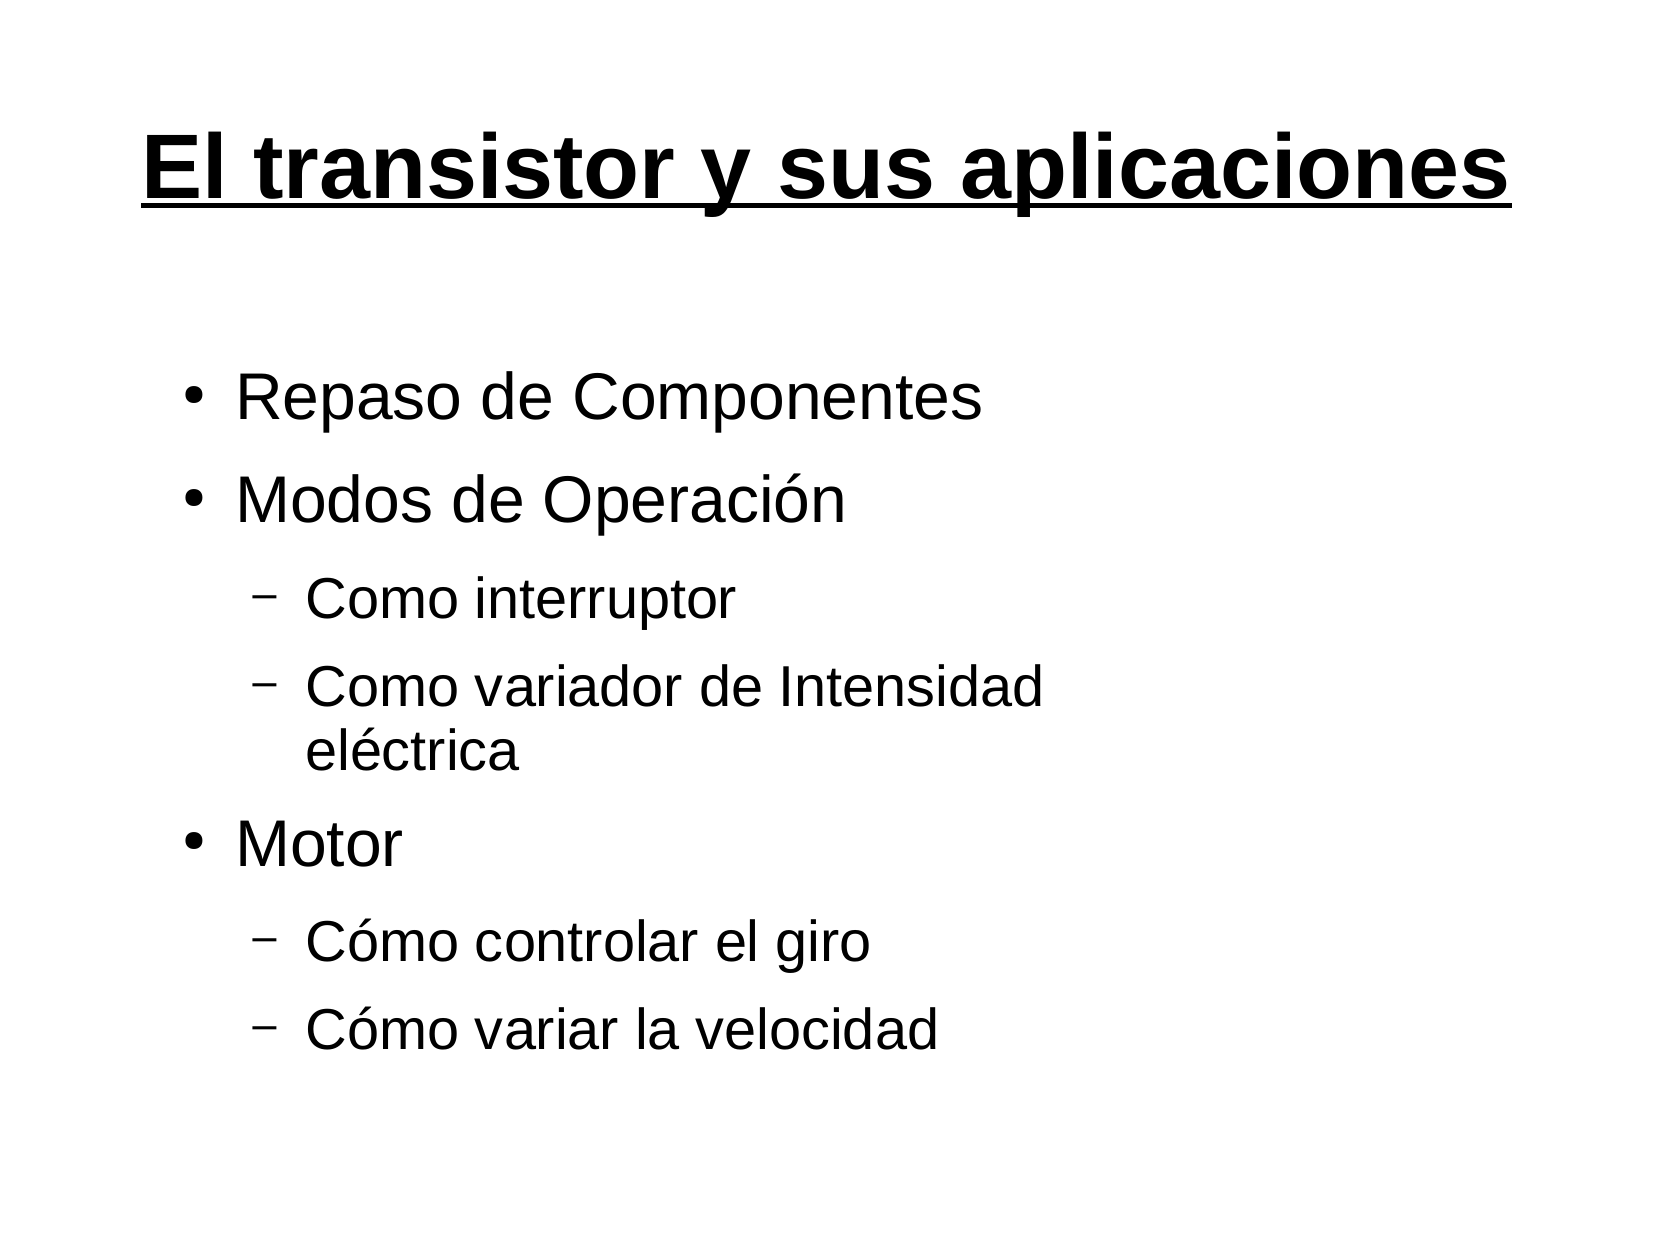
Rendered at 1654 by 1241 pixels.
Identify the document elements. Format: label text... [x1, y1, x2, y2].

title El transistor y sus aplicaciones [82, 62, 1571, 271]
list Repaso de Componentes Modos de Operación Como interruptor Como variador de Intensidad eléctrica Motor Cómo controlar el giro Cómo variar la velocidad [165, 360, 1126, 1066]
